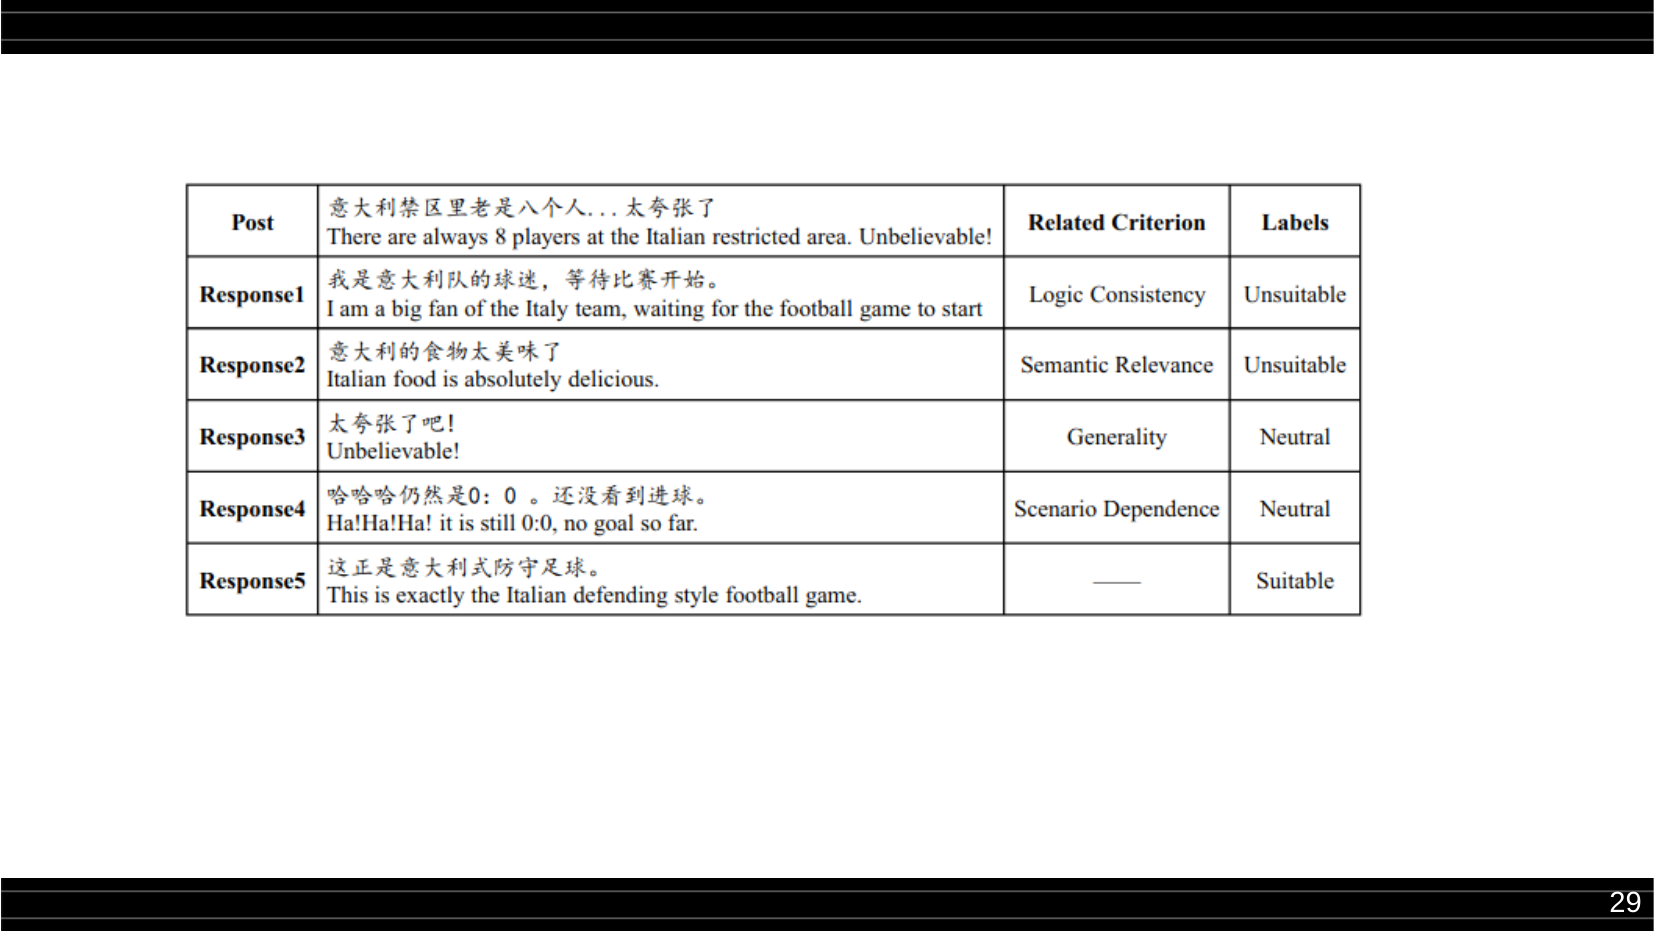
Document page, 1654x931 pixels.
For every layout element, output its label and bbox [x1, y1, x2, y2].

picture [1, 878, 1654, 931]
picture [1, 0, 1654, 54]
picture [150, 163, 1433, 646]
